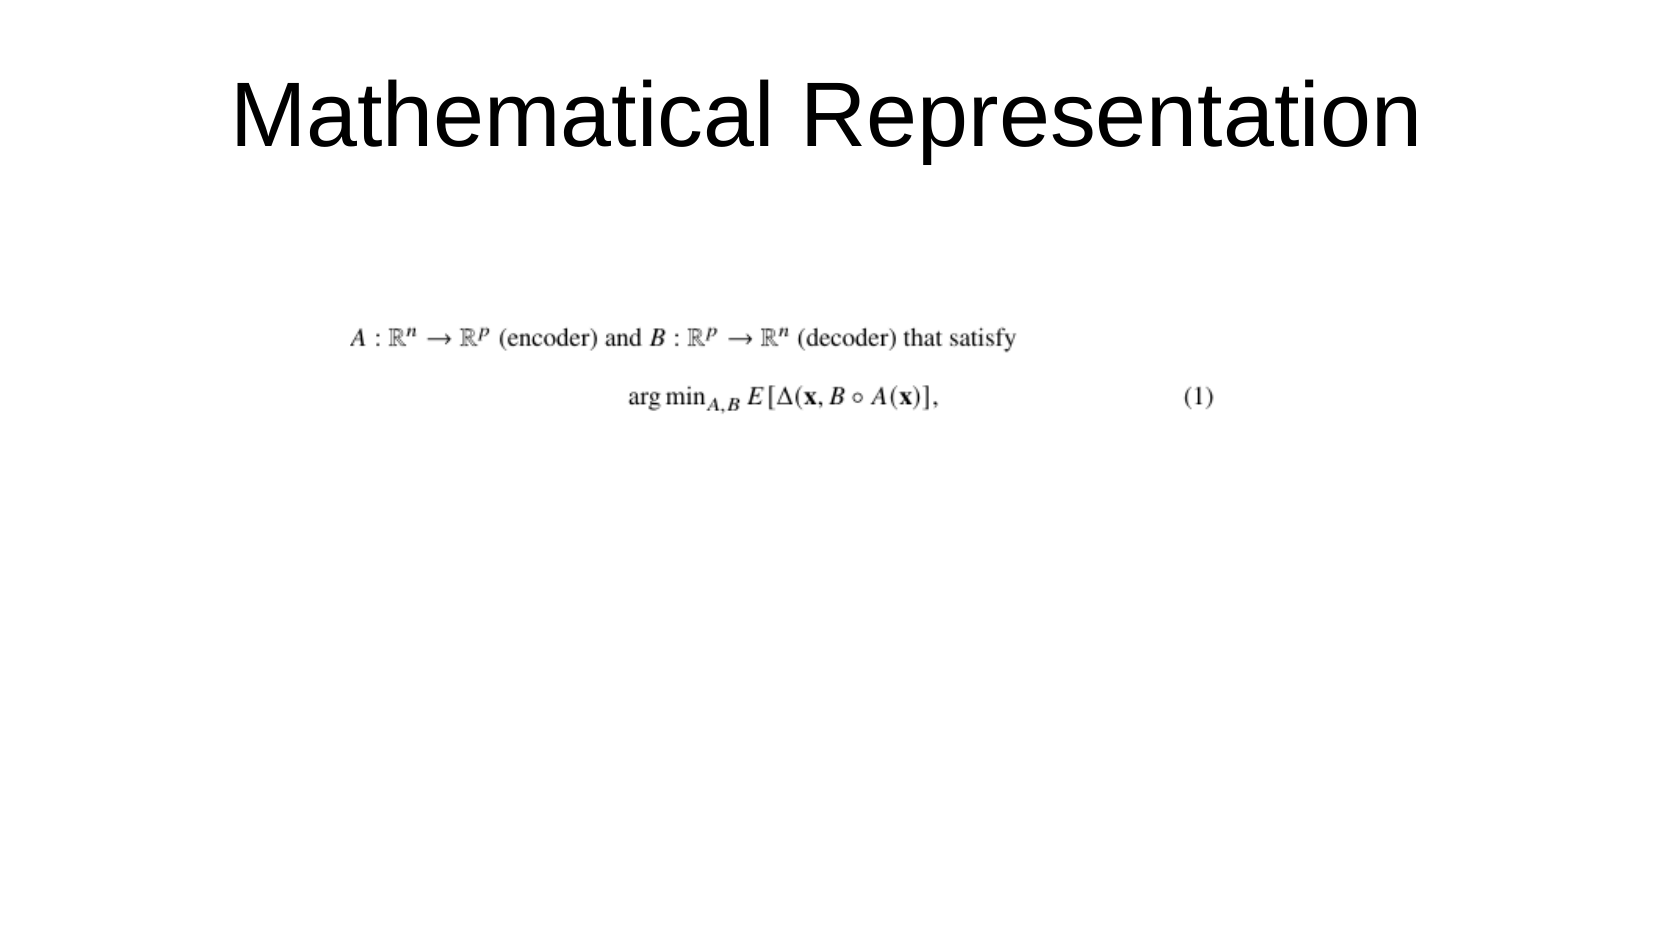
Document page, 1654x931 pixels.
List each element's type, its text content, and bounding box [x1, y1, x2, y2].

title Mathematical Representation [82, 37, 1571, 193]
picture [350, 324, 1270, 441]
